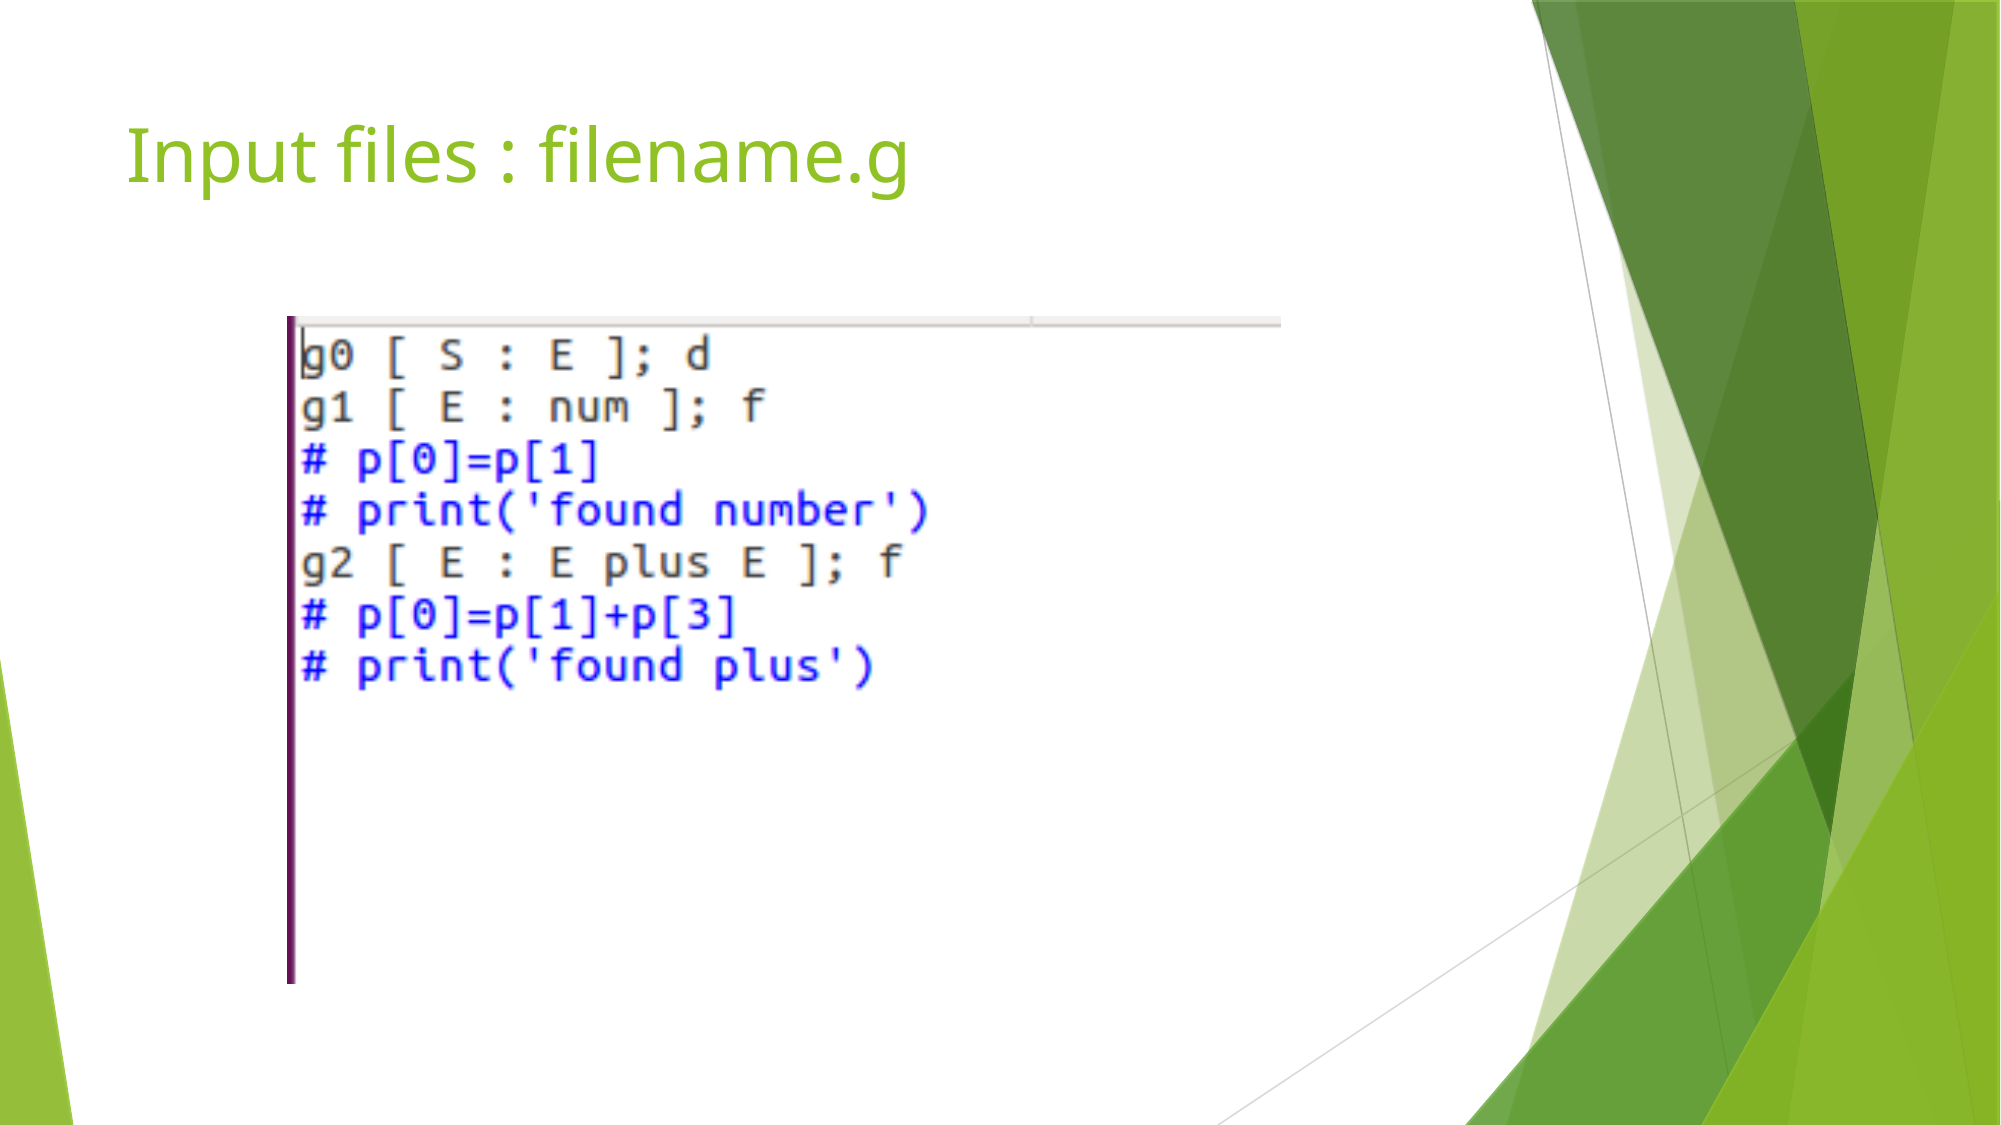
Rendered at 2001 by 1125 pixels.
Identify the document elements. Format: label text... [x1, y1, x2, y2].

picture [287, 316, 1281, 984]
title Input files : filename.g [111, 99, 1522, 317]
